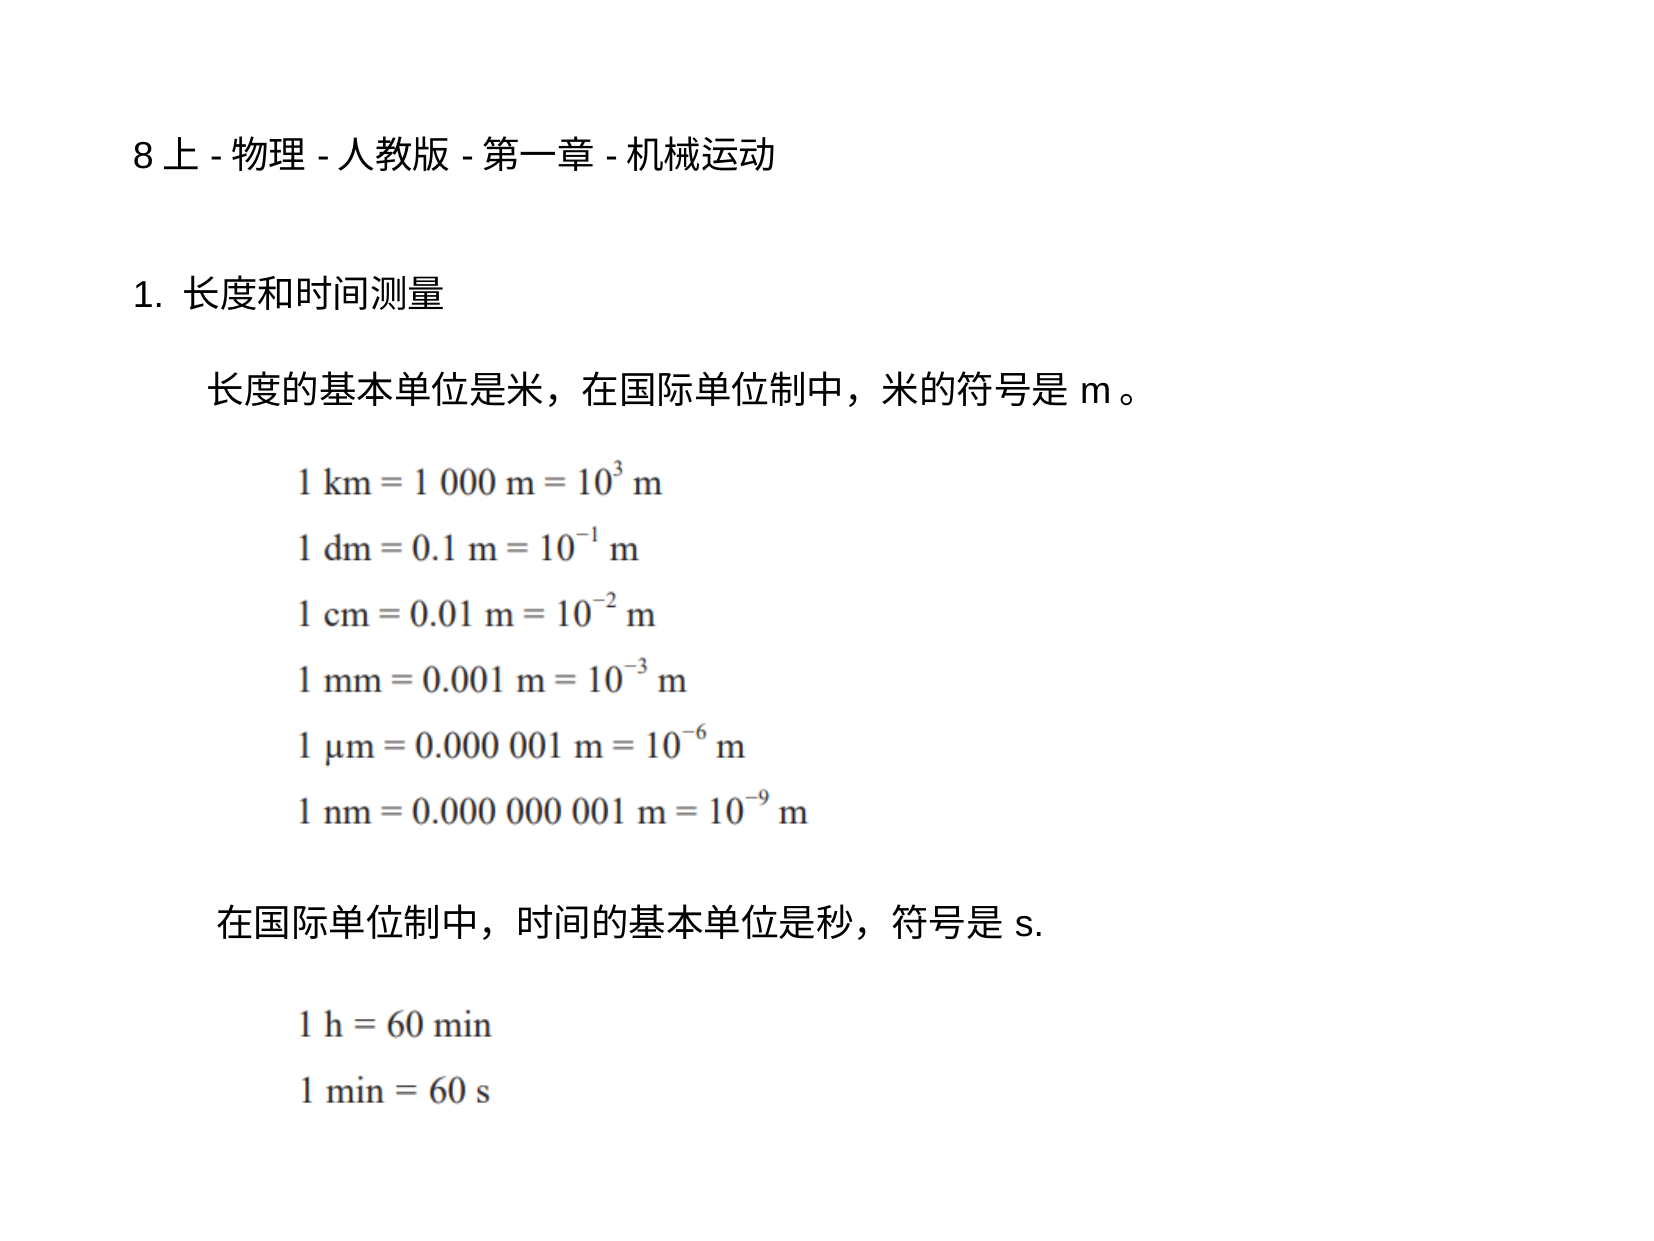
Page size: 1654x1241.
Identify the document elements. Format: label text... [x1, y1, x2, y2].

text_box 8上-物理-人教版-第一章-机械运动 1. 长度和时间测量 长度的基本单位是米，在国际单位制中，米的符号是m。 [118, 118, 1536, 414]
picture [240, 996, 561, 1125]
picture [220, 432, 876, 874]
text_box 在国际单位制中，时间的基本单位是秒，符号是s. [201, 885, 1506, 943]
